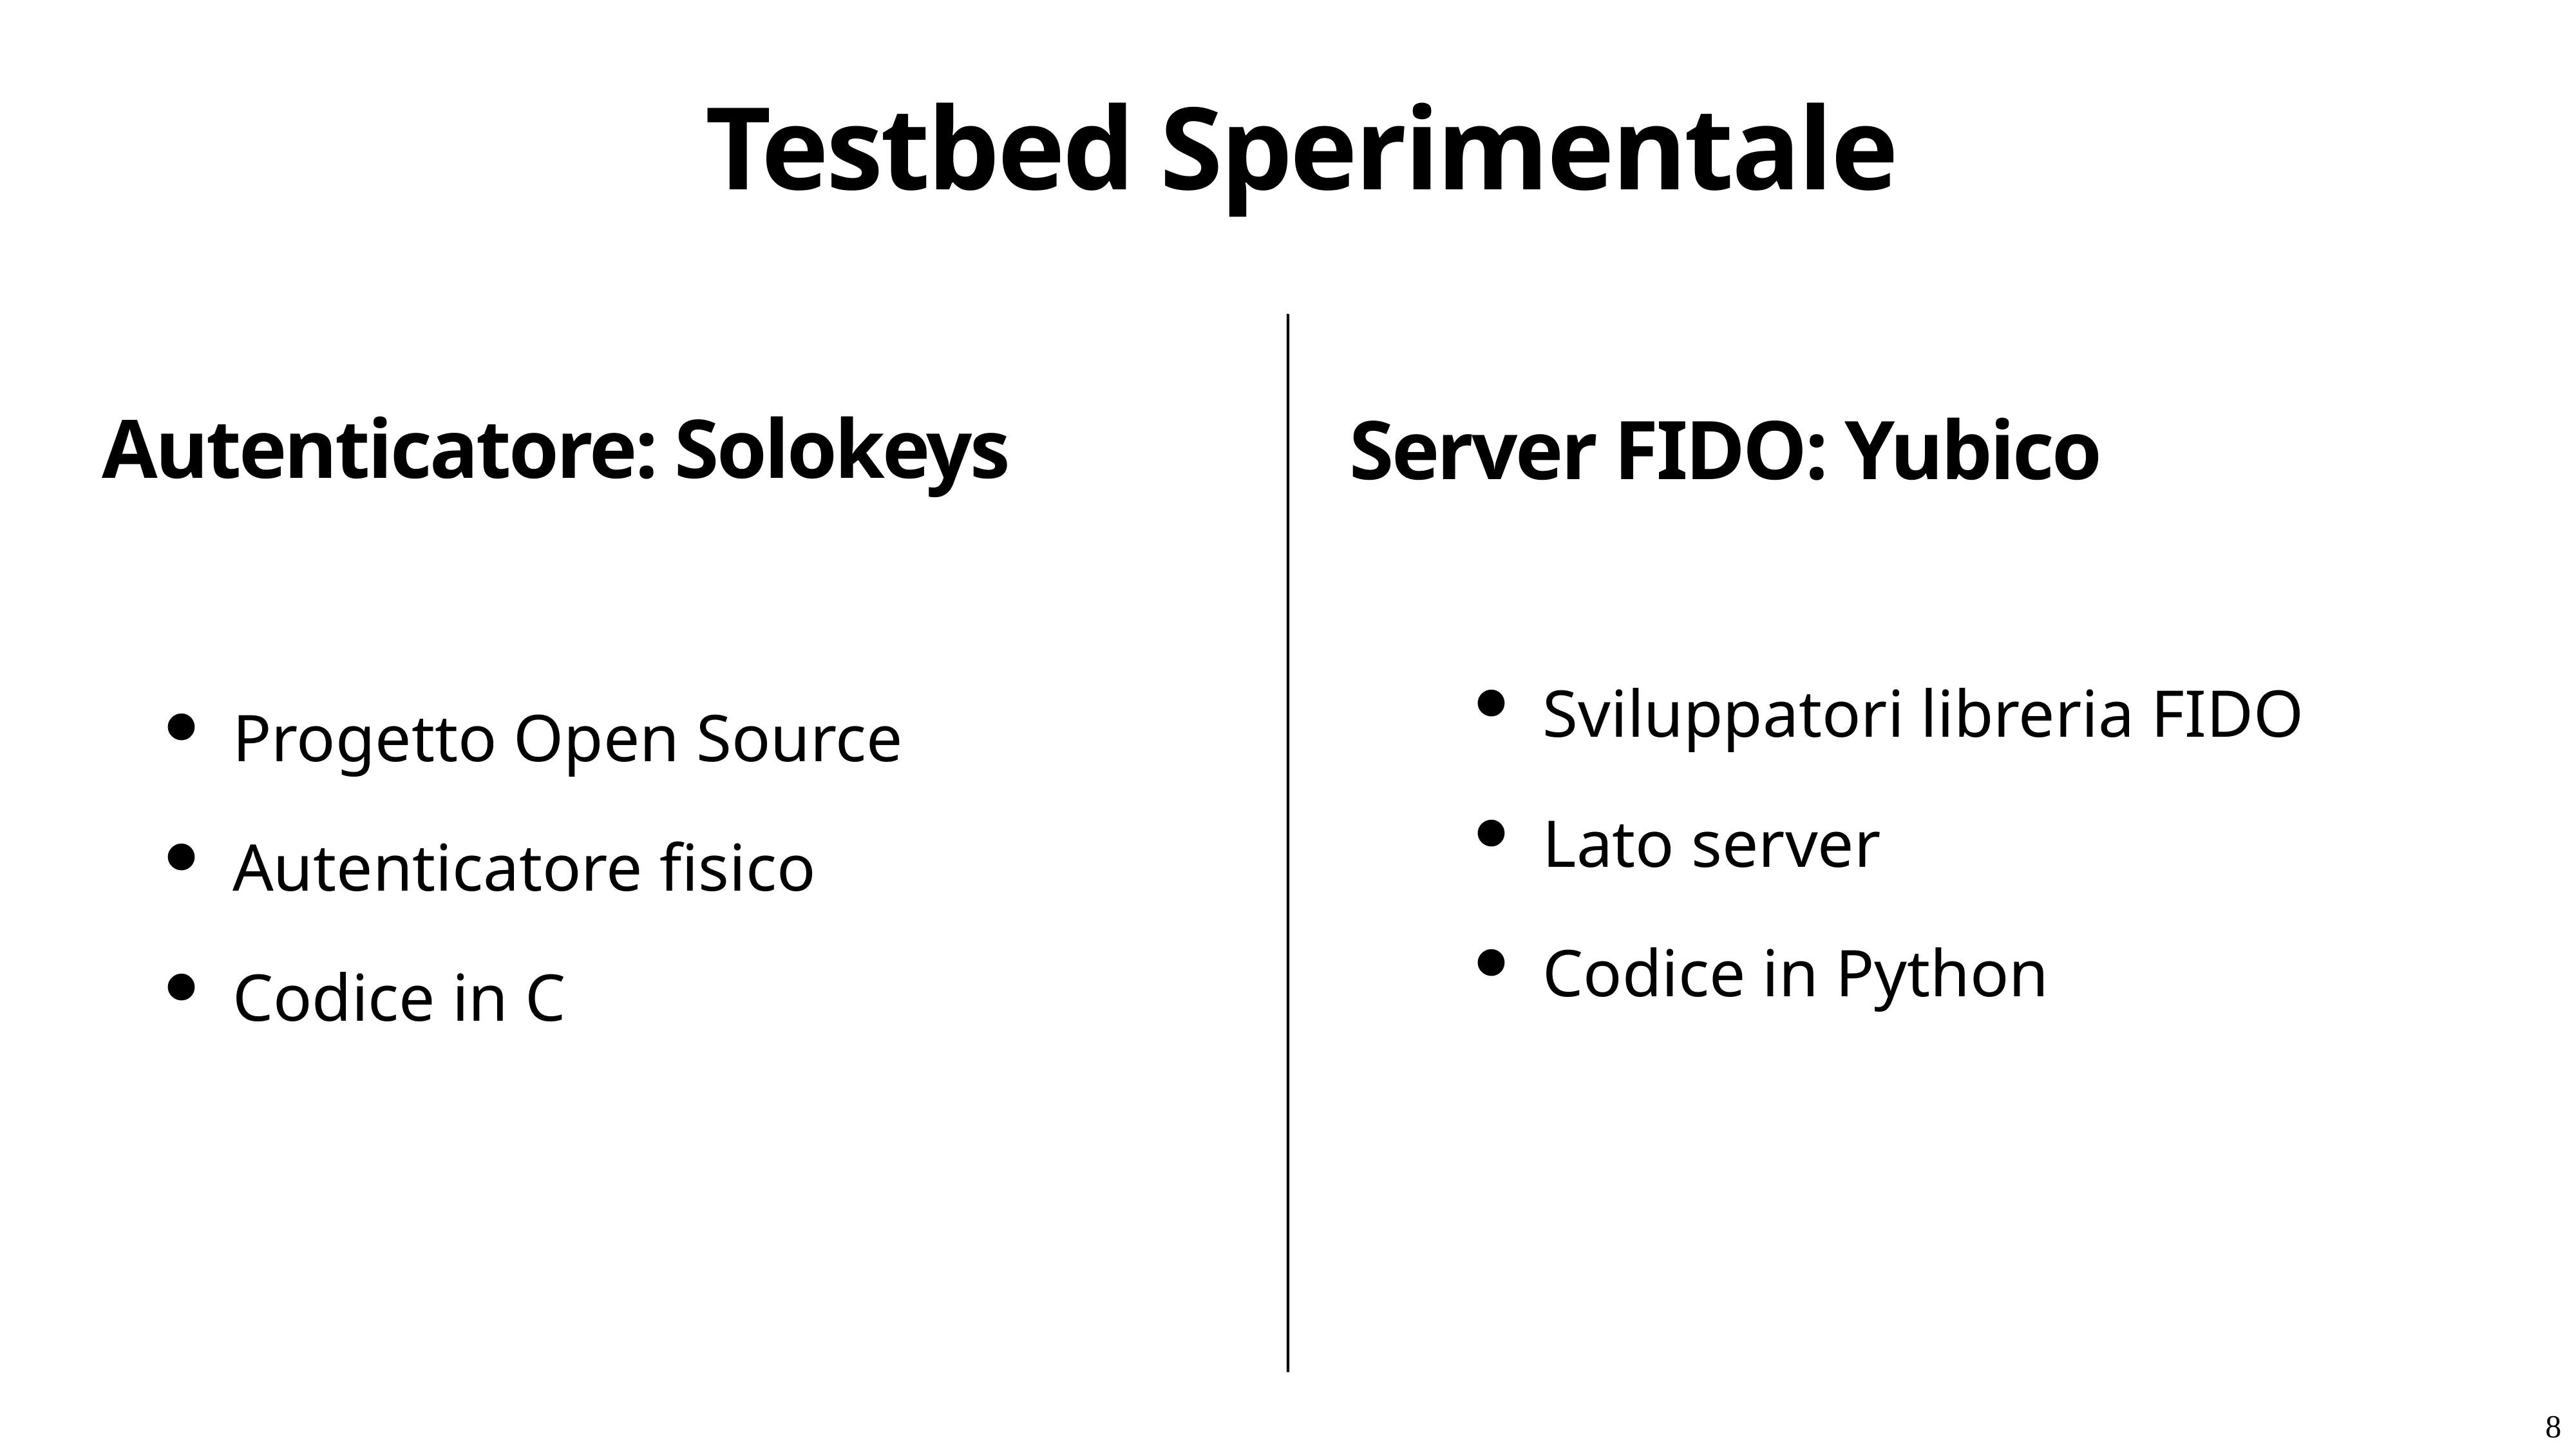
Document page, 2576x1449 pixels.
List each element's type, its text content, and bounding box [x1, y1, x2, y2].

text_box Sviluppatori libreria FIDO Lato server Codice in Python [1473, 676, 2386, 1165]
text_box Testbed Sperimentale [700, 96, 1956, 242]
text_box <number> [2535, 1401, 2571, 1446]
title Autenticatore: Solokeys [97, 410, 1063, 773]
list Progetto Open Source Autenticatore fisico Codice in C [162, 700, 1094, 1171]
text_box Server FIDO: Yubico [1344, 386, 2576, 652]
